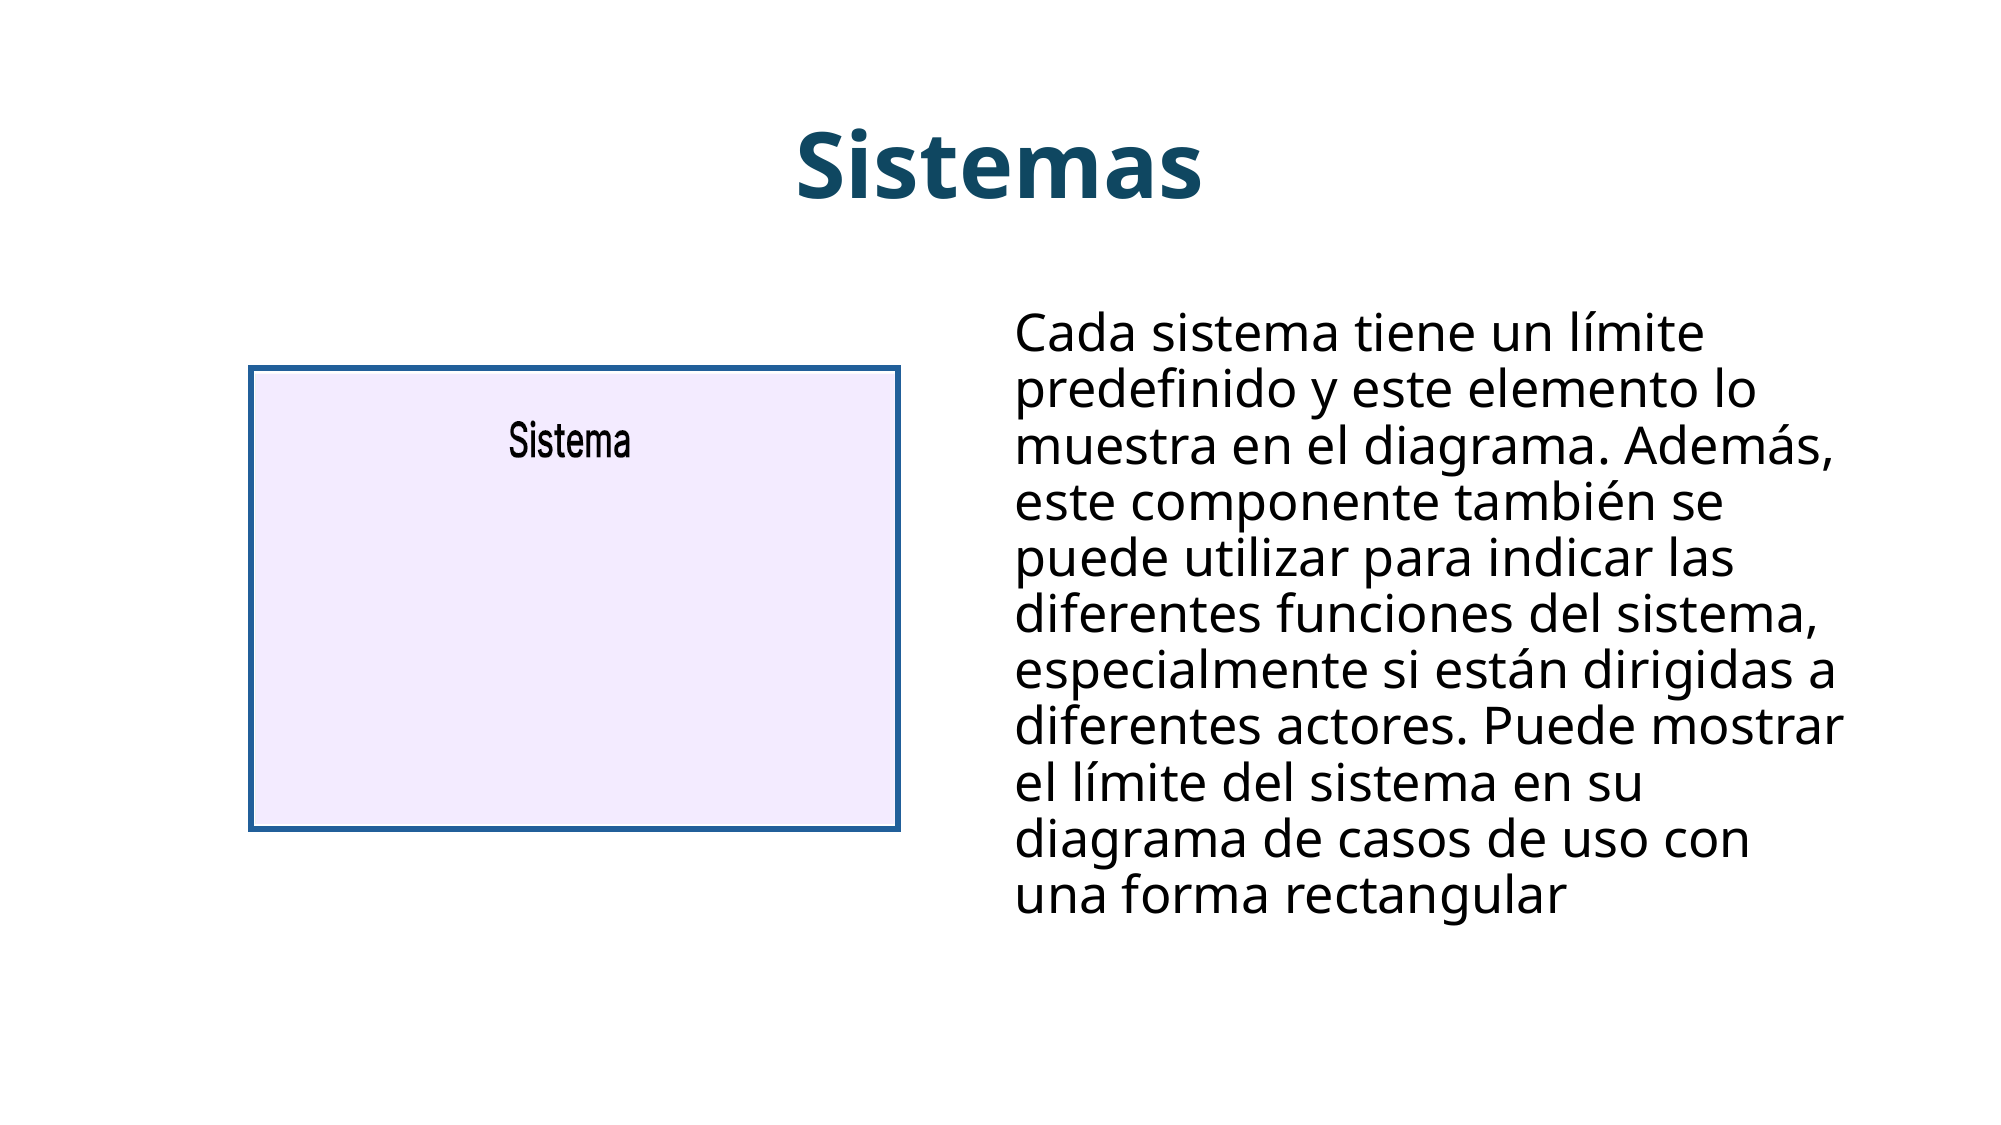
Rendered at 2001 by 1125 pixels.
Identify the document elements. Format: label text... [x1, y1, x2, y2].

picture [254, 371, 896, 826]
title Sistemas [137, 59, 1863, 278]
list Cada sistema tiene un límite predefinido y este elemento lo muestra en el diagrama. Además, este componente también se puede utilizar para indicar las diferentes funciones del sistema, especialmente si están dirigidas a diferentes actores. Puede mostrar el límite del sistema en su diagrama de casos de uso con una forma rectangular [999, 299, 1863, 1014]
